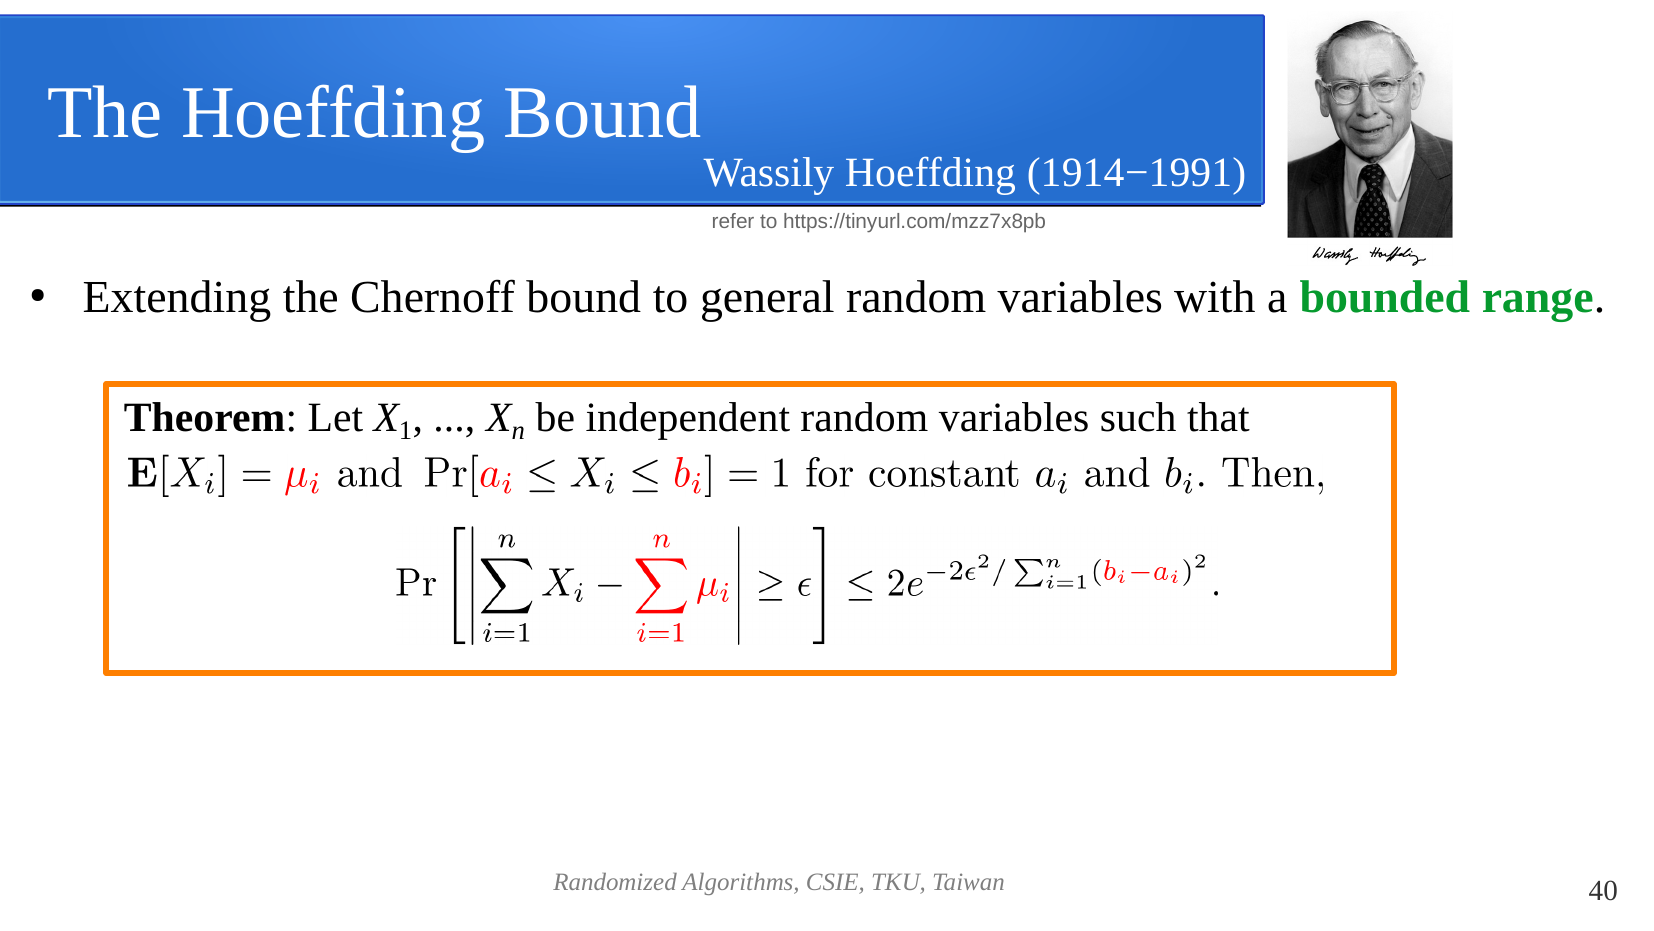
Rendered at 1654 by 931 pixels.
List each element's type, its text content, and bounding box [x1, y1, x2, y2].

text_box Theorem: Let X1, ..., Xn be independent random variables such that [106, 383, 1394, 674]
picture [396, 526, 1218, 646]
text_box refer to https://tinyurl.com/mzz7x8pb [696, 202, 1229, 241]
picture [128, 454, 1323, 497]
text_box Wassily Hoeffding (1914−1991) [688, 141, 1282, 203]
list Extending the Chernoff bound to general random variables with a bounded range. [11, 271, 1636, 414]
picture [1287, 11, 1453, 266]
title The Hoeffding Bound [47, 35, 1199, 189]
